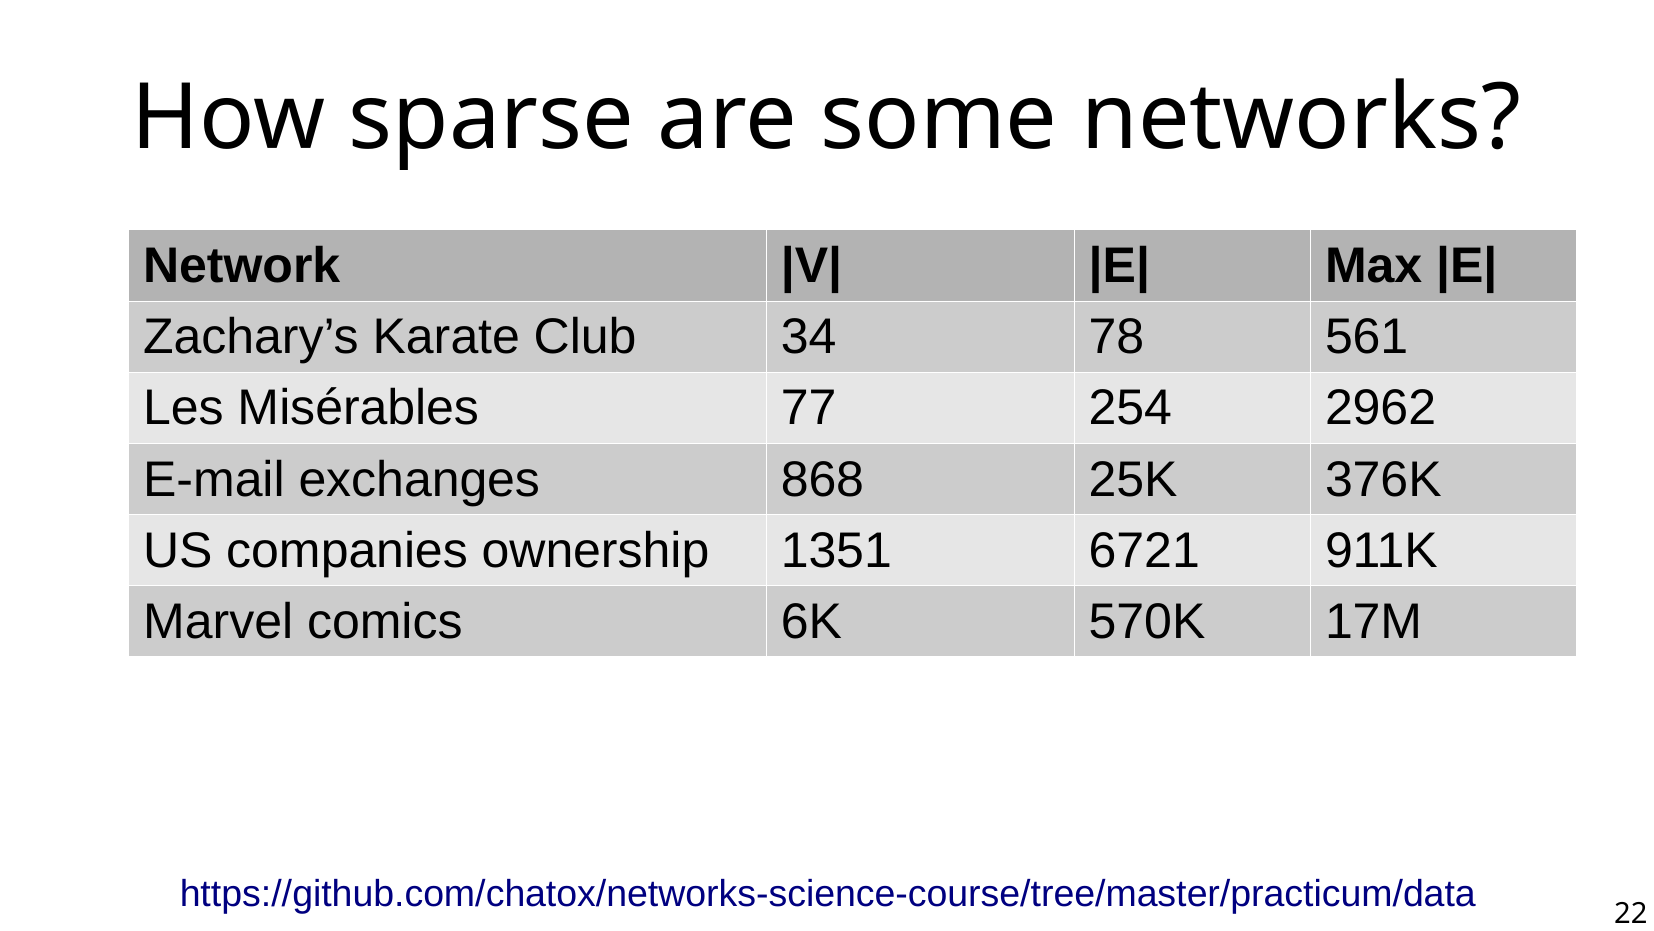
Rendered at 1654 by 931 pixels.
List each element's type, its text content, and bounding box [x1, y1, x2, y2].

table_header |E| [1075, 230, 1310, 301]
table_cell Marvel comics [129, 586, 766, 656]
table_cell E-mail exchanges [129, 444, 766, 514]
table_cell 78 [1075, 302, 1310, 372]
table_cell 77 [767, 373, 1074, 443]
table_header Network [129, 230, 766, 301]
text_box https://github.com/chatox/networks-science-course/tree/master/practicum/data [165, 864, 1492, 916]
table_cell 1351 [767, 515, 1074, 585]
title How sparse are some networks? [82, 1, 1571, 226]
table_cell 376K [1311, 444, 1576, 514]
table_cell 34 [767, 302, 1074, 372]
table_cell 2962 [1311, 373, 1576, 443]
table_cell 570K [1075, 586, 1310, 656]
table_cell US companies ownership [129, 515, 766, 585]
table_cell 561 [1311, 302, 1576, 372]
table_cell 6721 [1075, 515, 1310, 585]
table_cell 6K [767, 586, 1074, 656]
table_header |V| [767, 230, 1074, 301]
table_cell 254 [1075, 373, 1310, 443]
table_cell 17M [1311, 586, 1576, 656]
table_cell Les Misérables [129, 373, 766, 443]
table_cell 911K [1311, 515, 1576, 585]
table_cell 25K [1075, 444, 1310, 514]
table_cell Zachary’s Karate Club [129, 302, 766, 372]
table_header Max |E| [1311, 230, 1576, 301]
table_cell 868 [767, 444, 1074, 514]
